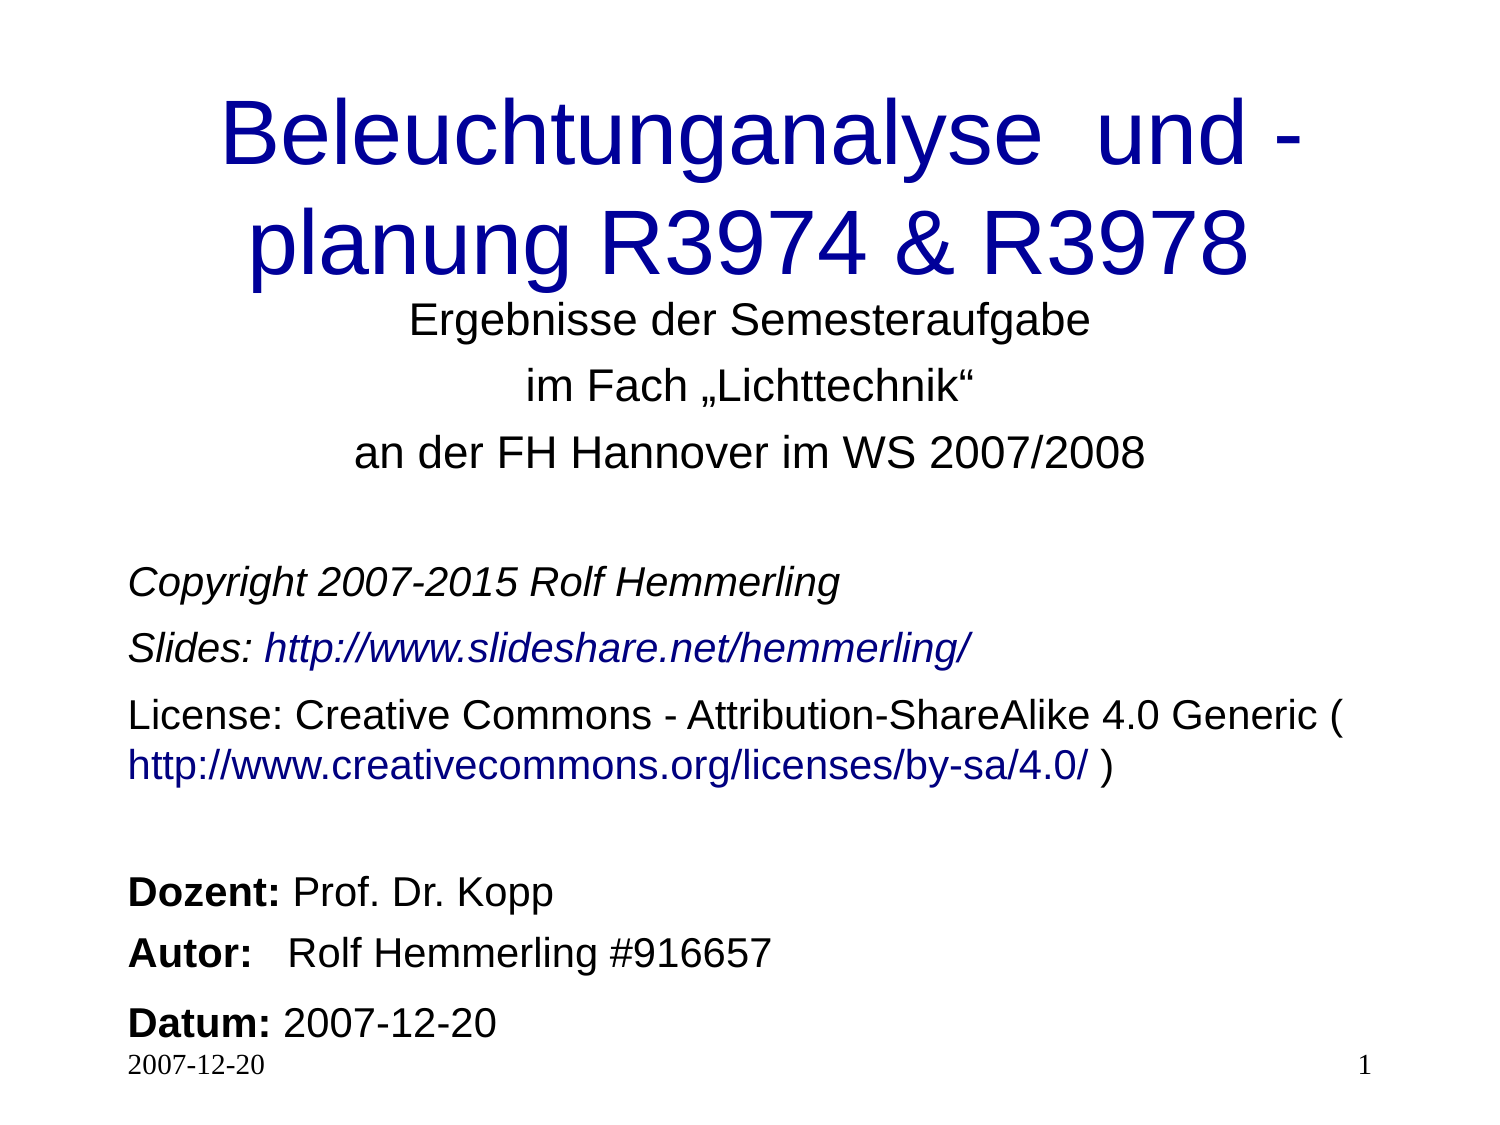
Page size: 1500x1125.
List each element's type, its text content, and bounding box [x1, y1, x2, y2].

title Beleuchtunganalyse und -planung R3974 & R3978 [125, 64, 1401, 300]
subtitle Ergebnisse der Semesteraufgabe im Fach „Lichttechnik“ an der FH Hannover im WS 2007/2008 Copyright 2007-2015 Rolf Hemmerling Slides: http://www.slideshare.net/hemmerling/ License: Creative Commons - Attribution-ShareAlike 4.0 Generic ( http://www.creativecommons.org/licenses/by-sa/4.0/ ) Dozent: Prof. Dr. Kopp Autor: Rolf Hemmerling #916657 Datum: 2007-12-20 [112, 282, 1388, 1056]
